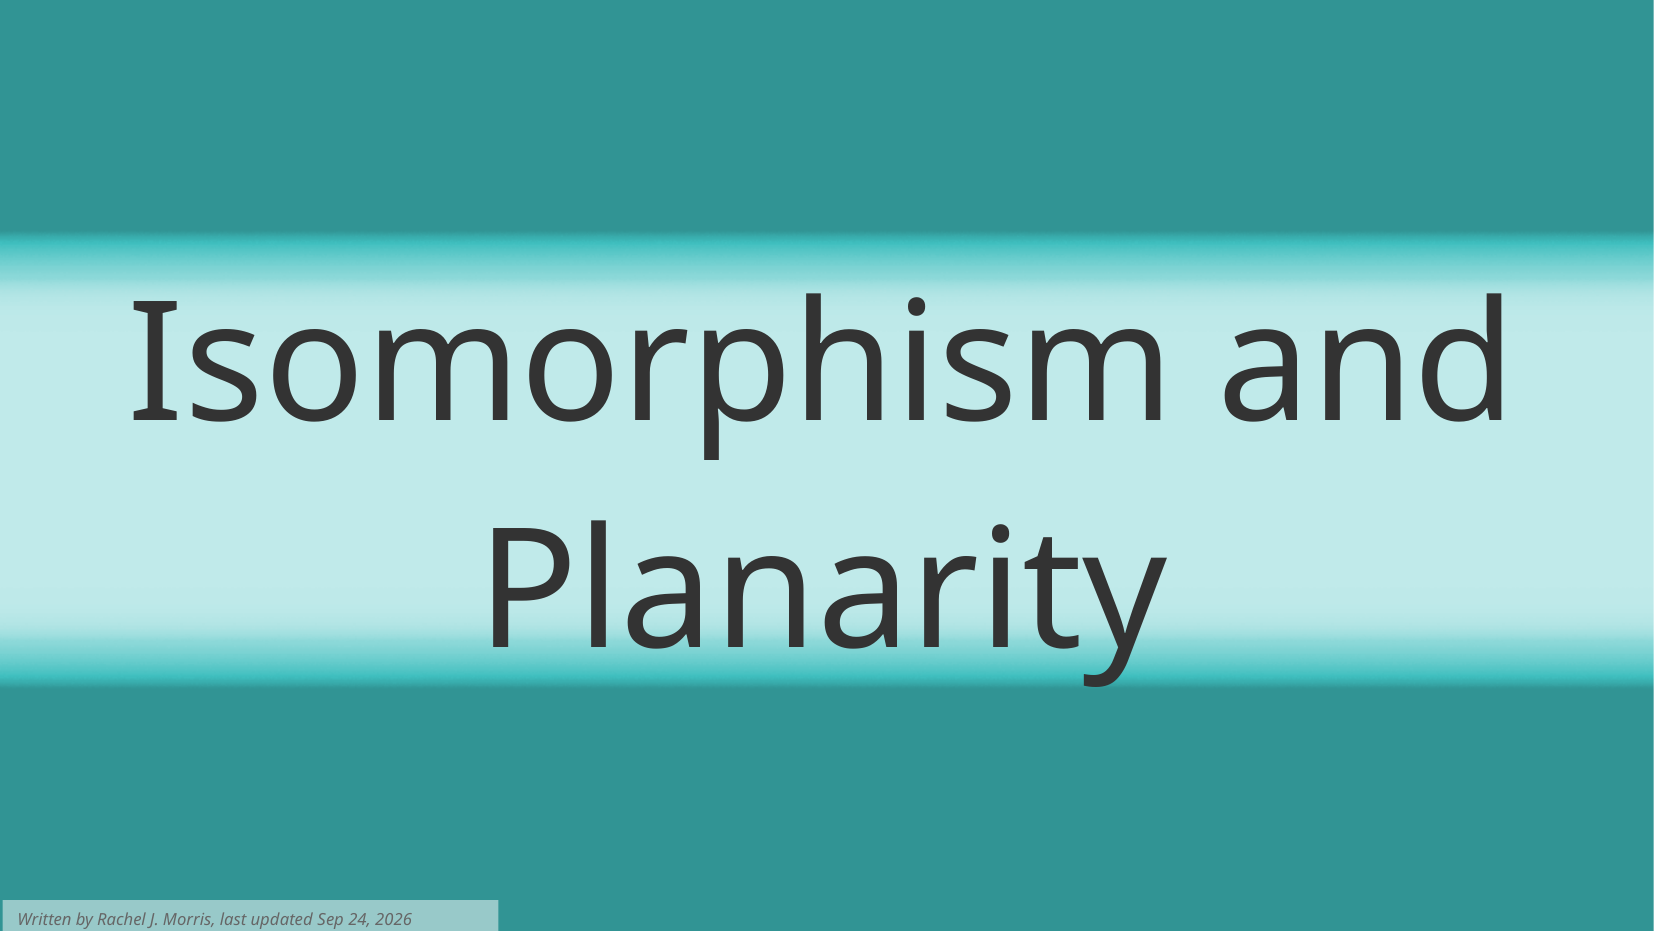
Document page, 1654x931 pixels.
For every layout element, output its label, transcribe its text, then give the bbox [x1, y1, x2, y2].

title Isomorphism and Planarity [64, 60, 1582, 879]
text_box Written by Rachel J. Morris, last updated Apr 2, 2018 [2, 900, 499, 931]
picture [0, 0, 1654, 931]
